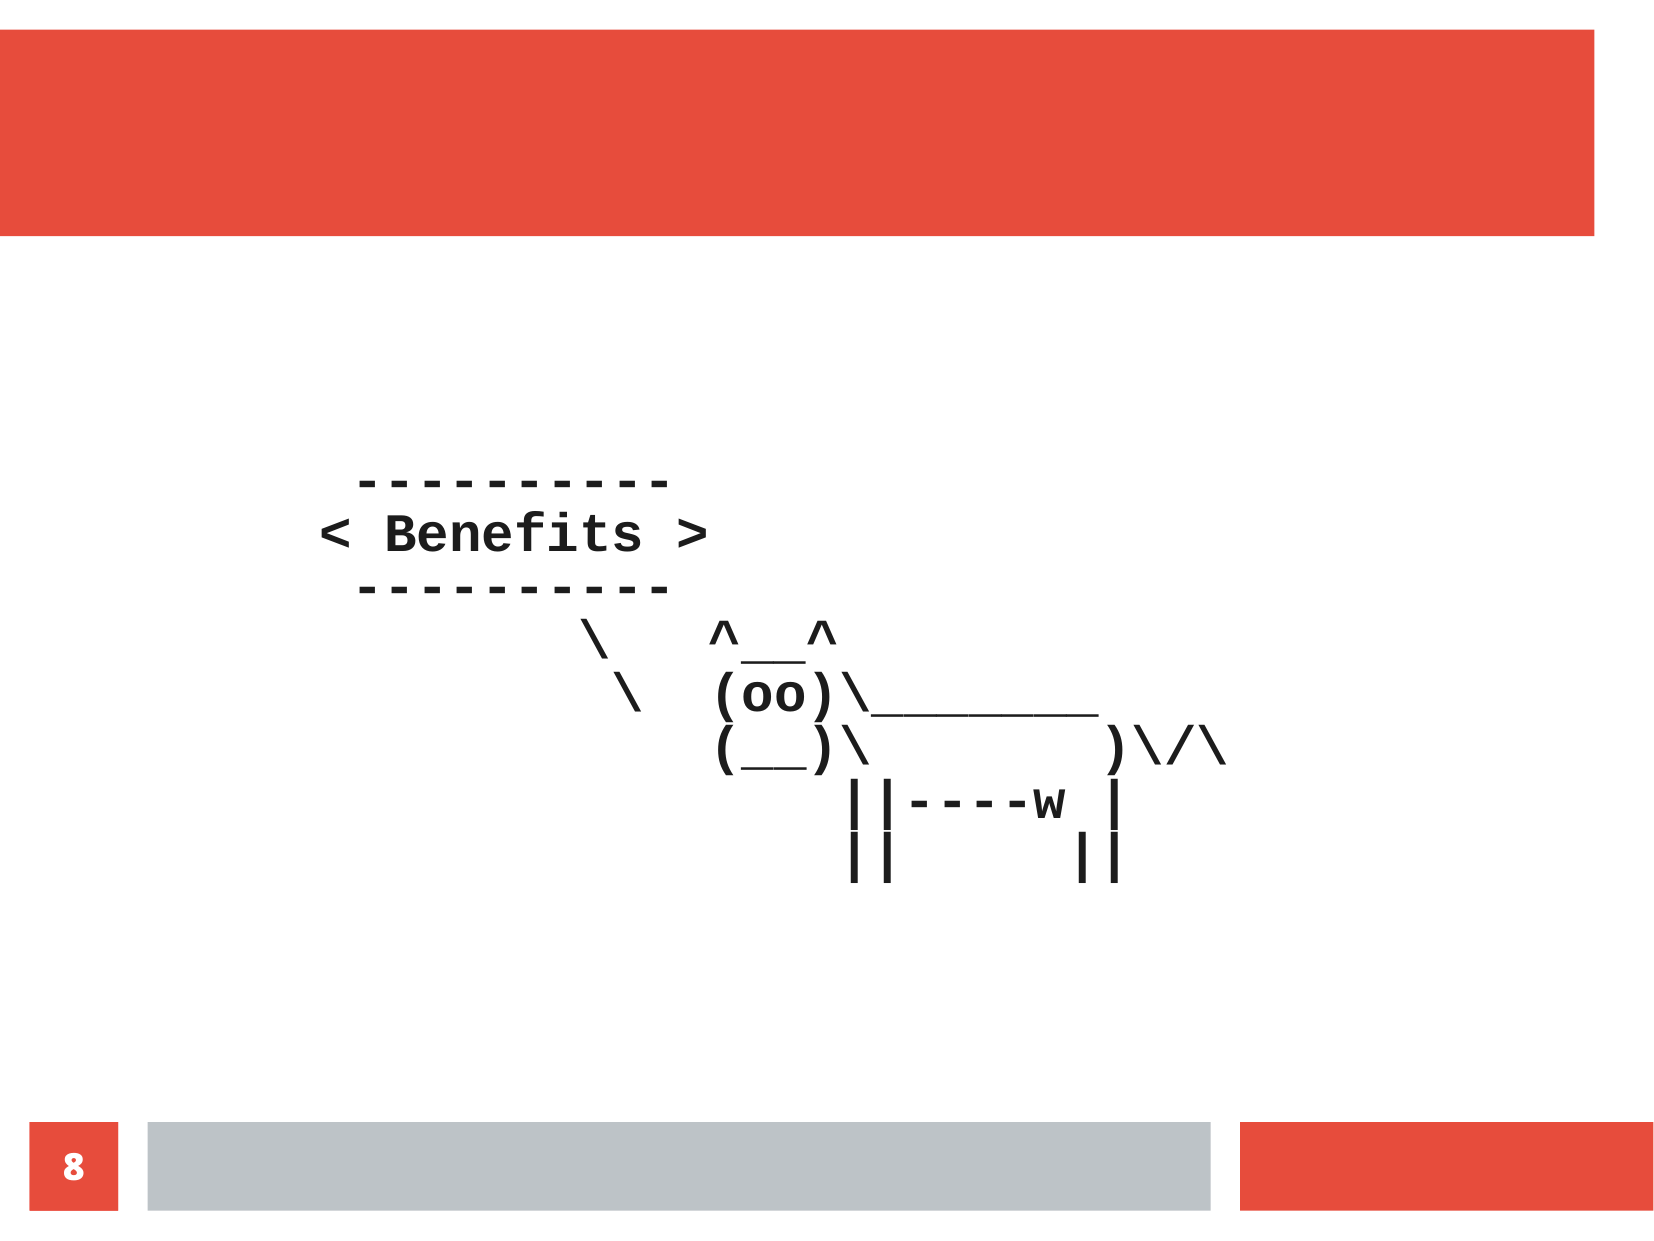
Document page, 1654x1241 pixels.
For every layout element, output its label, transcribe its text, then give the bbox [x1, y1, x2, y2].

list ---------- < Benefits > ---------- \ ^__^ \ (oo)\_______ (__)\ )\/\ ||----w | || || [59, 324, 1565, 1093]
